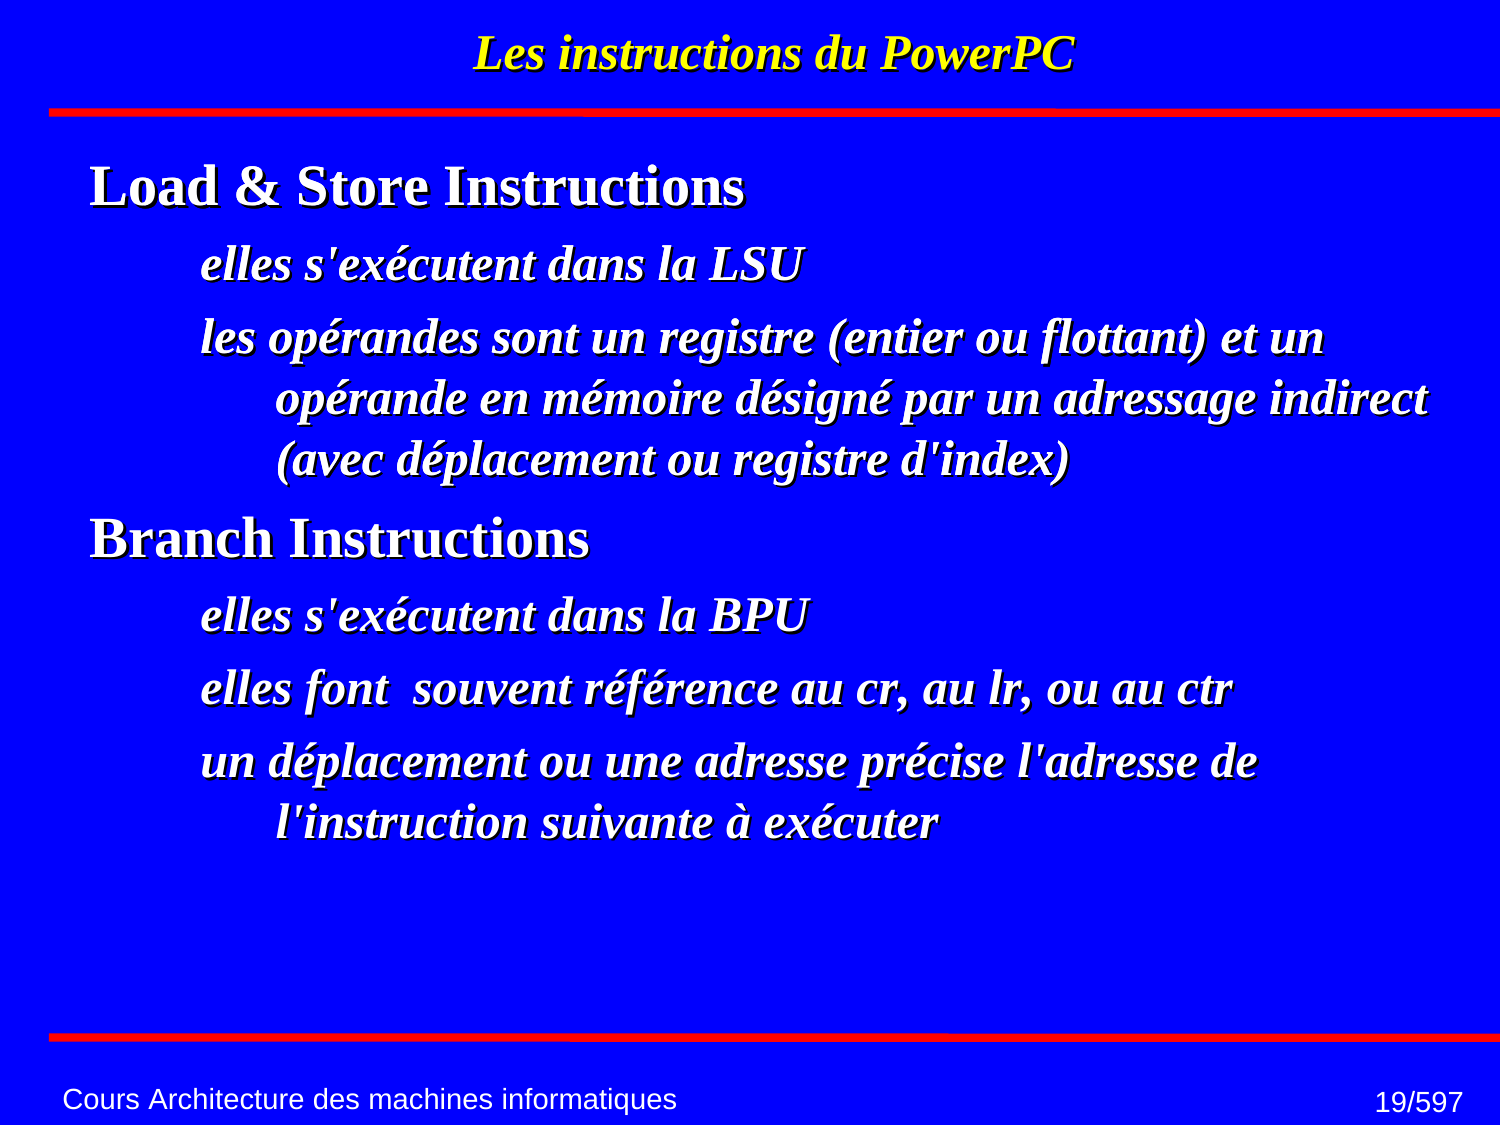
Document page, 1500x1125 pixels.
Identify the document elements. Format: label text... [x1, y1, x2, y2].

list Load & Store Instructions elles s'exécutent dans la LSU les opérandes sont un registre (entier ou flottant) et un opérande en mémoire désigné par un adressage indirect (avec déplacement ou registre d'index) Branch Instructions elles s'exécutent dans la BPU elles font souvent référence au cr, au lr, ou au ctr un déplacement ou une adresse précise l'adresse de l'instruction suivante à exécuter [74, 494, 1463, 1001]
text_box Load & Store Instructions elles s'exécutent dans la LSU les opérandes sont un registre (entier ou flottant) et un opérande en mémoire désigné par un adressage indirect (avec déplacement ou registre d'index) [74, 141, 1463, 494]
title Les instructions du PowerPC [141, 15, 1406, 88]
